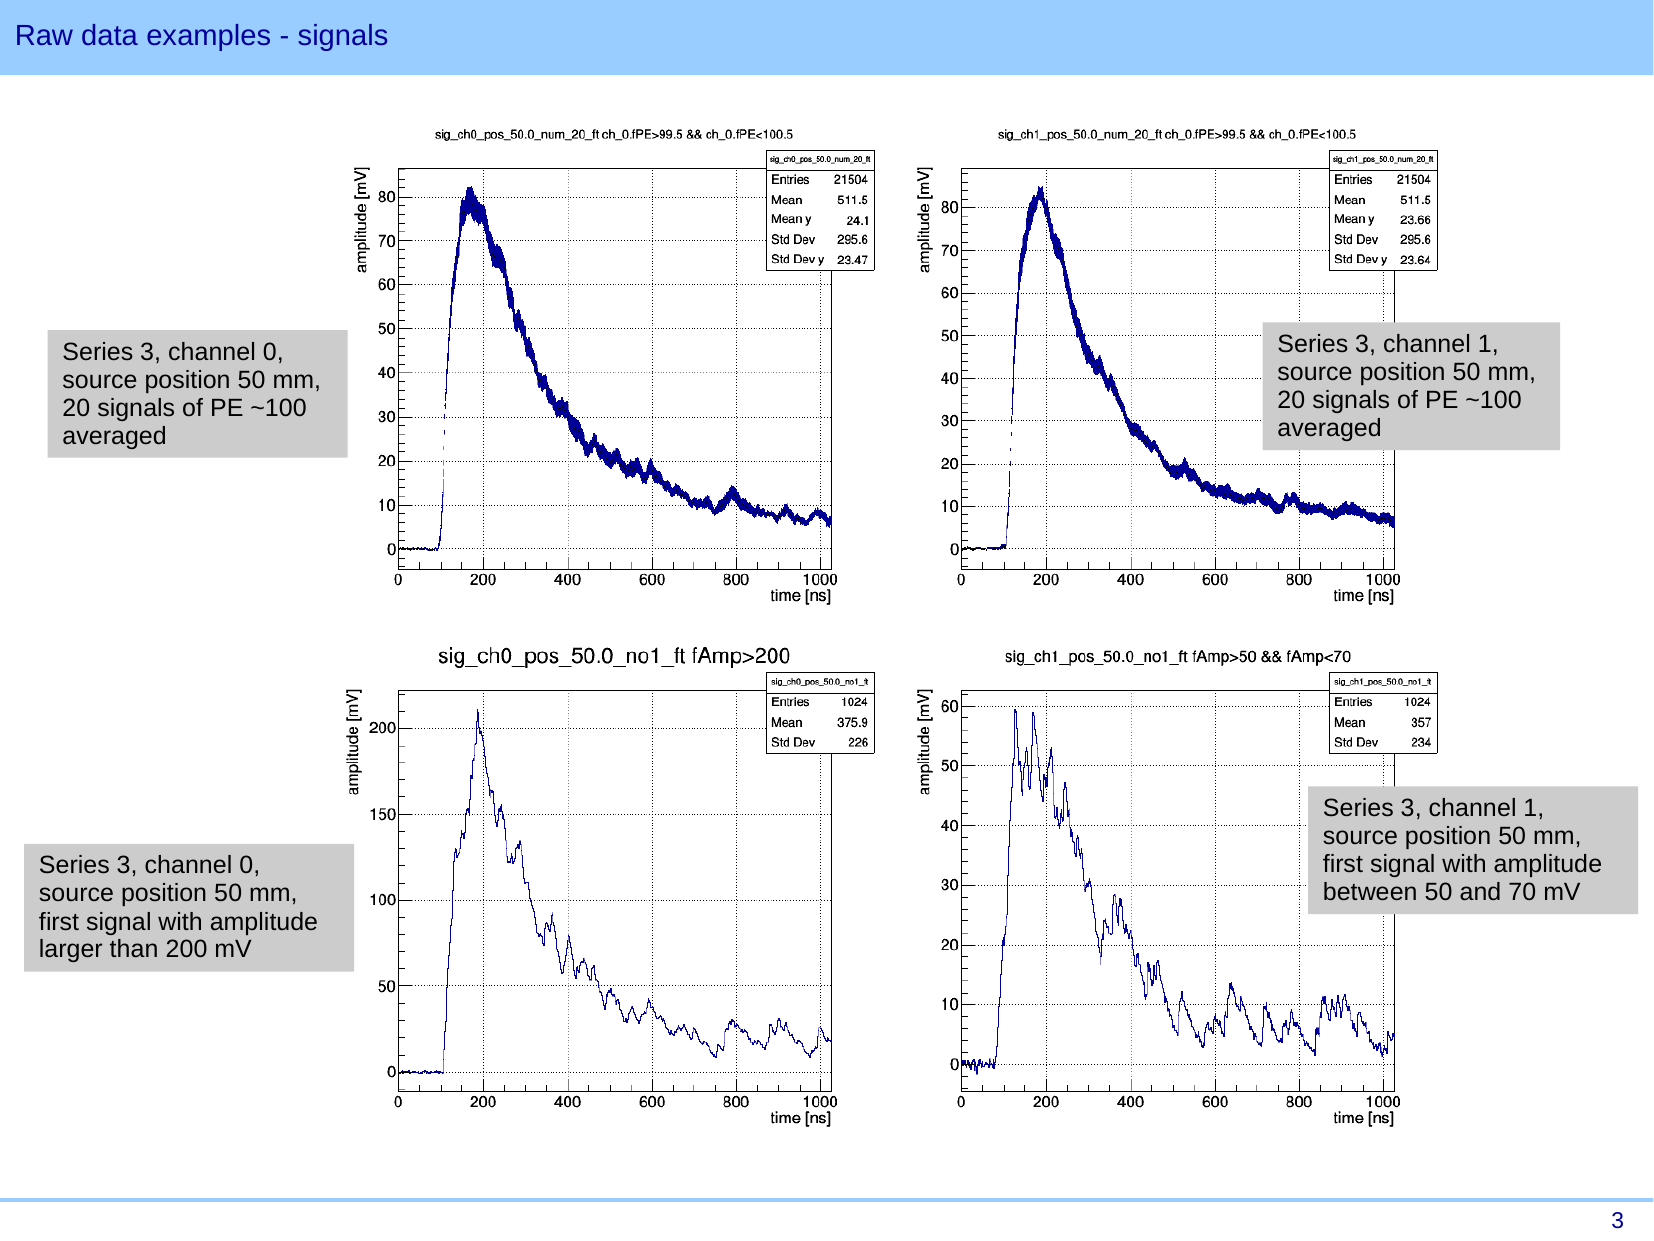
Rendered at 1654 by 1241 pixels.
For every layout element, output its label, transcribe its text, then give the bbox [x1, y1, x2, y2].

text_box Raw data examples - signals [0, 11, 1096, 60]
text_box 3 [1590, 1200, 1654, 1241]
text_box Series 3, channel 1, source position 50 mm, first signal with amplitude between 50 and 70 mV [1308, 786, 1639, 915]
text_box Series 3, channel 1, source position 50 mm, 20 signals of PE ~100 averaged [1262, 322, 1561, 451]
text_box Series 3, channel 0, source position 50 mm, first signal with amplitude larger than 200 mV [24, 843, 355, 972]
text_box Series 3, channel 0, source position 50 mm, 20 signals of PE ~100 averaged [47, 330, 348, 458]
text_box [0, 0, 1654, 76]
picture [334, 107, 1460, 1152]
